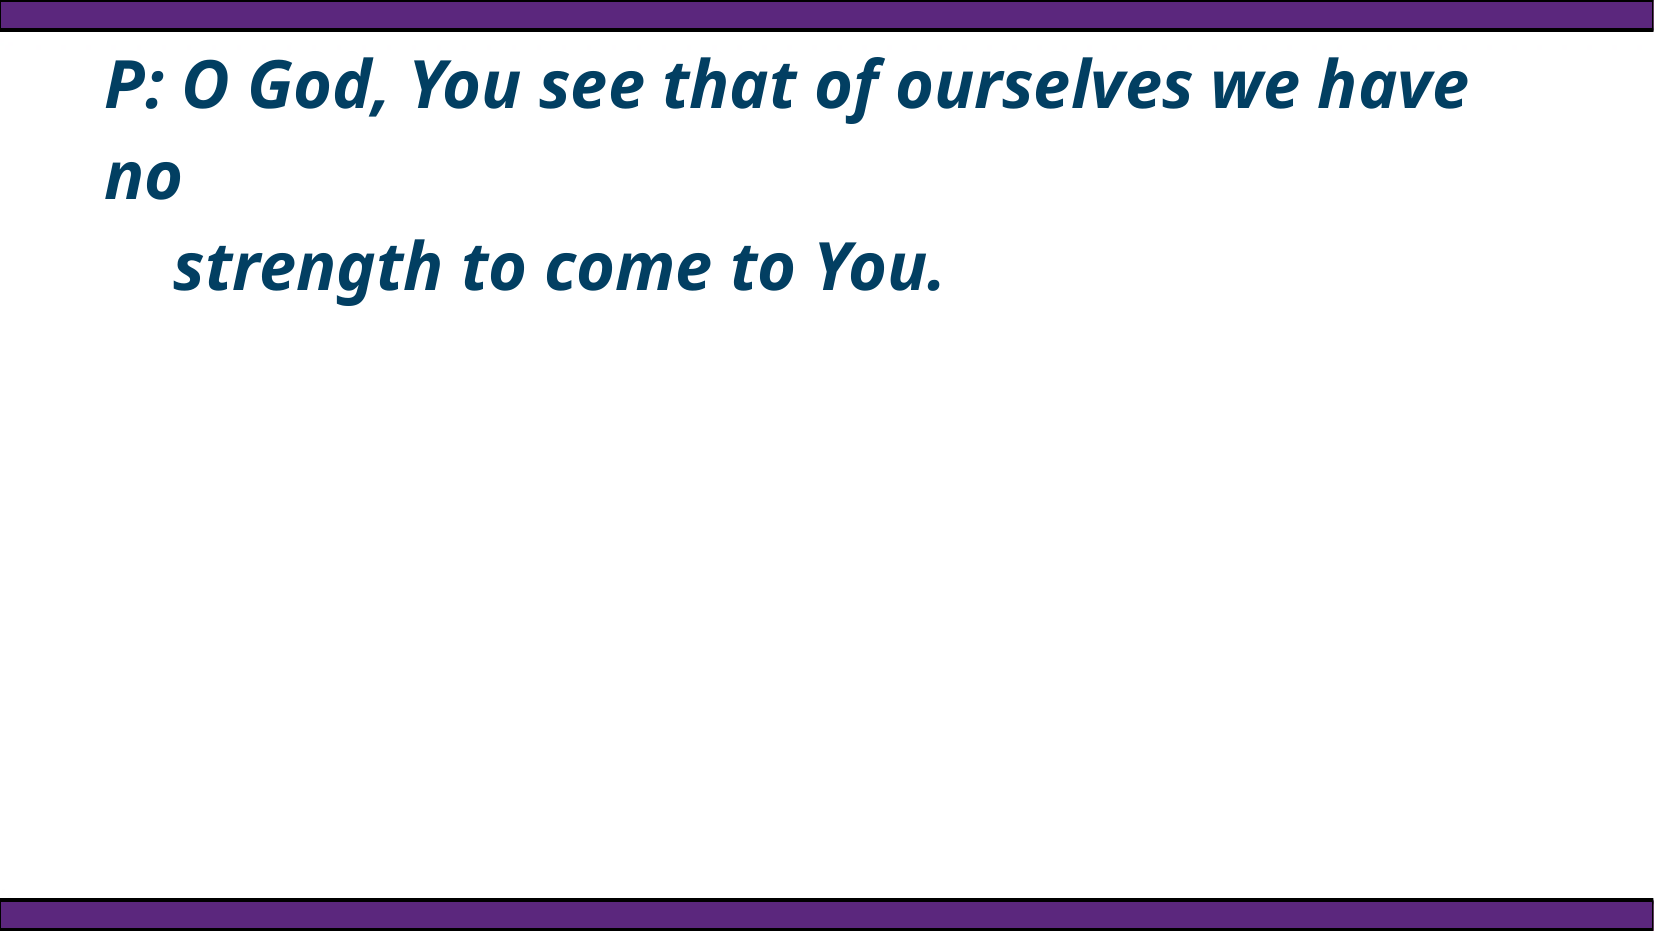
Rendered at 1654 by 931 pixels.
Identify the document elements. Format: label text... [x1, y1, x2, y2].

text_box [861, 261, 874, 283]
text_box [770, 261, 783, 283]
text_box [273, 260, 285, 269]
text_box [349, 261, 362, 283]
text_box [501, 261, 514, 283]
text_box [589, 261, 602, 283]
picture [0, 31, 1654, 900]
text_box P: O God, You see that of ourselves we have no strength to come to You. [90, 30, 1576, 223]
text_box [0, 0, 1654, 31]
text_box [105, 255, 1531, 348]
text_box [689, 260, 701, 269]
text_box [900, 255, 916, 283]
text_box [0, 900, 1654, 931]
